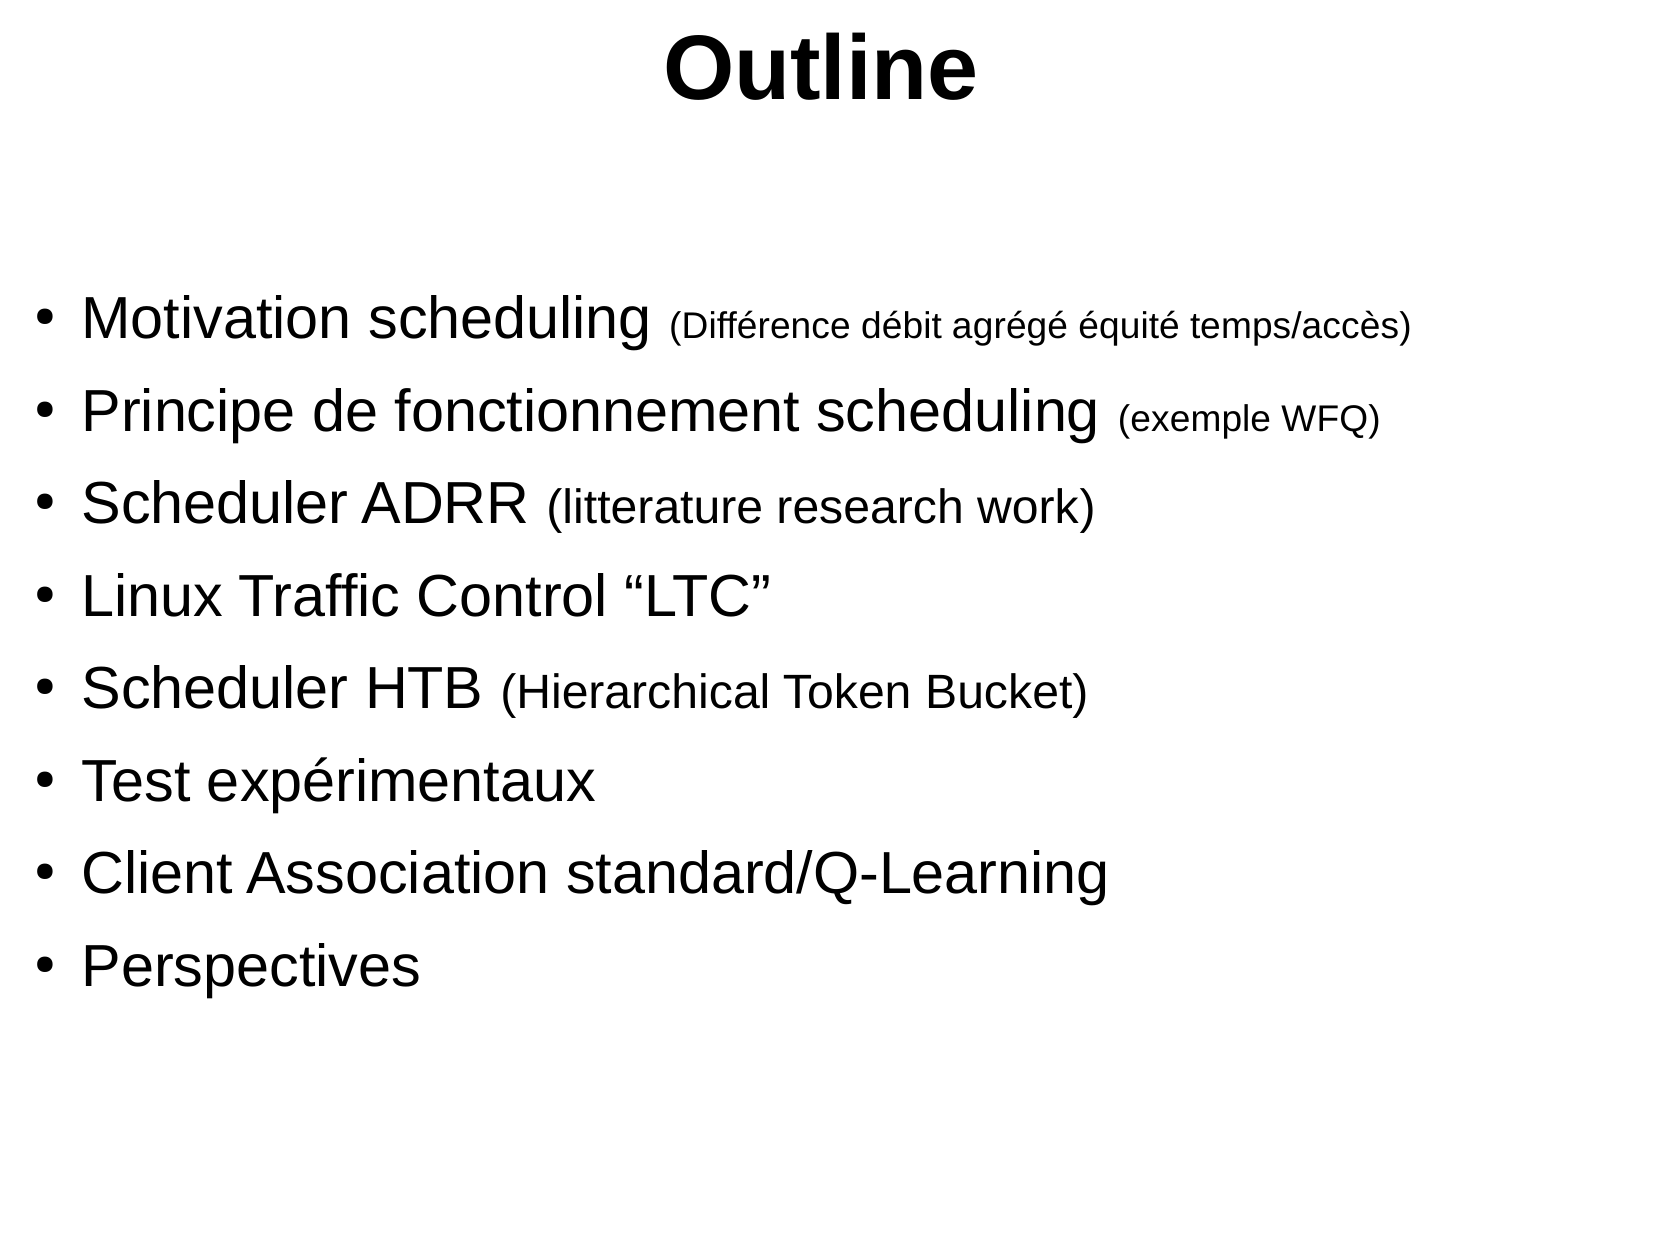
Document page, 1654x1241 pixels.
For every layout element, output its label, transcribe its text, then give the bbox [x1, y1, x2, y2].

title Outline [615, 15, 1028, 121]
list Motivation scheduling (Différence débit agrégé équité temps/accès) Principe de fonctionnement scheduling (exemple WFQ) Scheduler ADRR (litterature research work) Linux Traffic Control “LTC” Scheduler HTB (Hierarchical Token Bucket) Test expérimentaux Client Association standard/Q-Learning Perspectives [18, 285, 1636, 1005]
